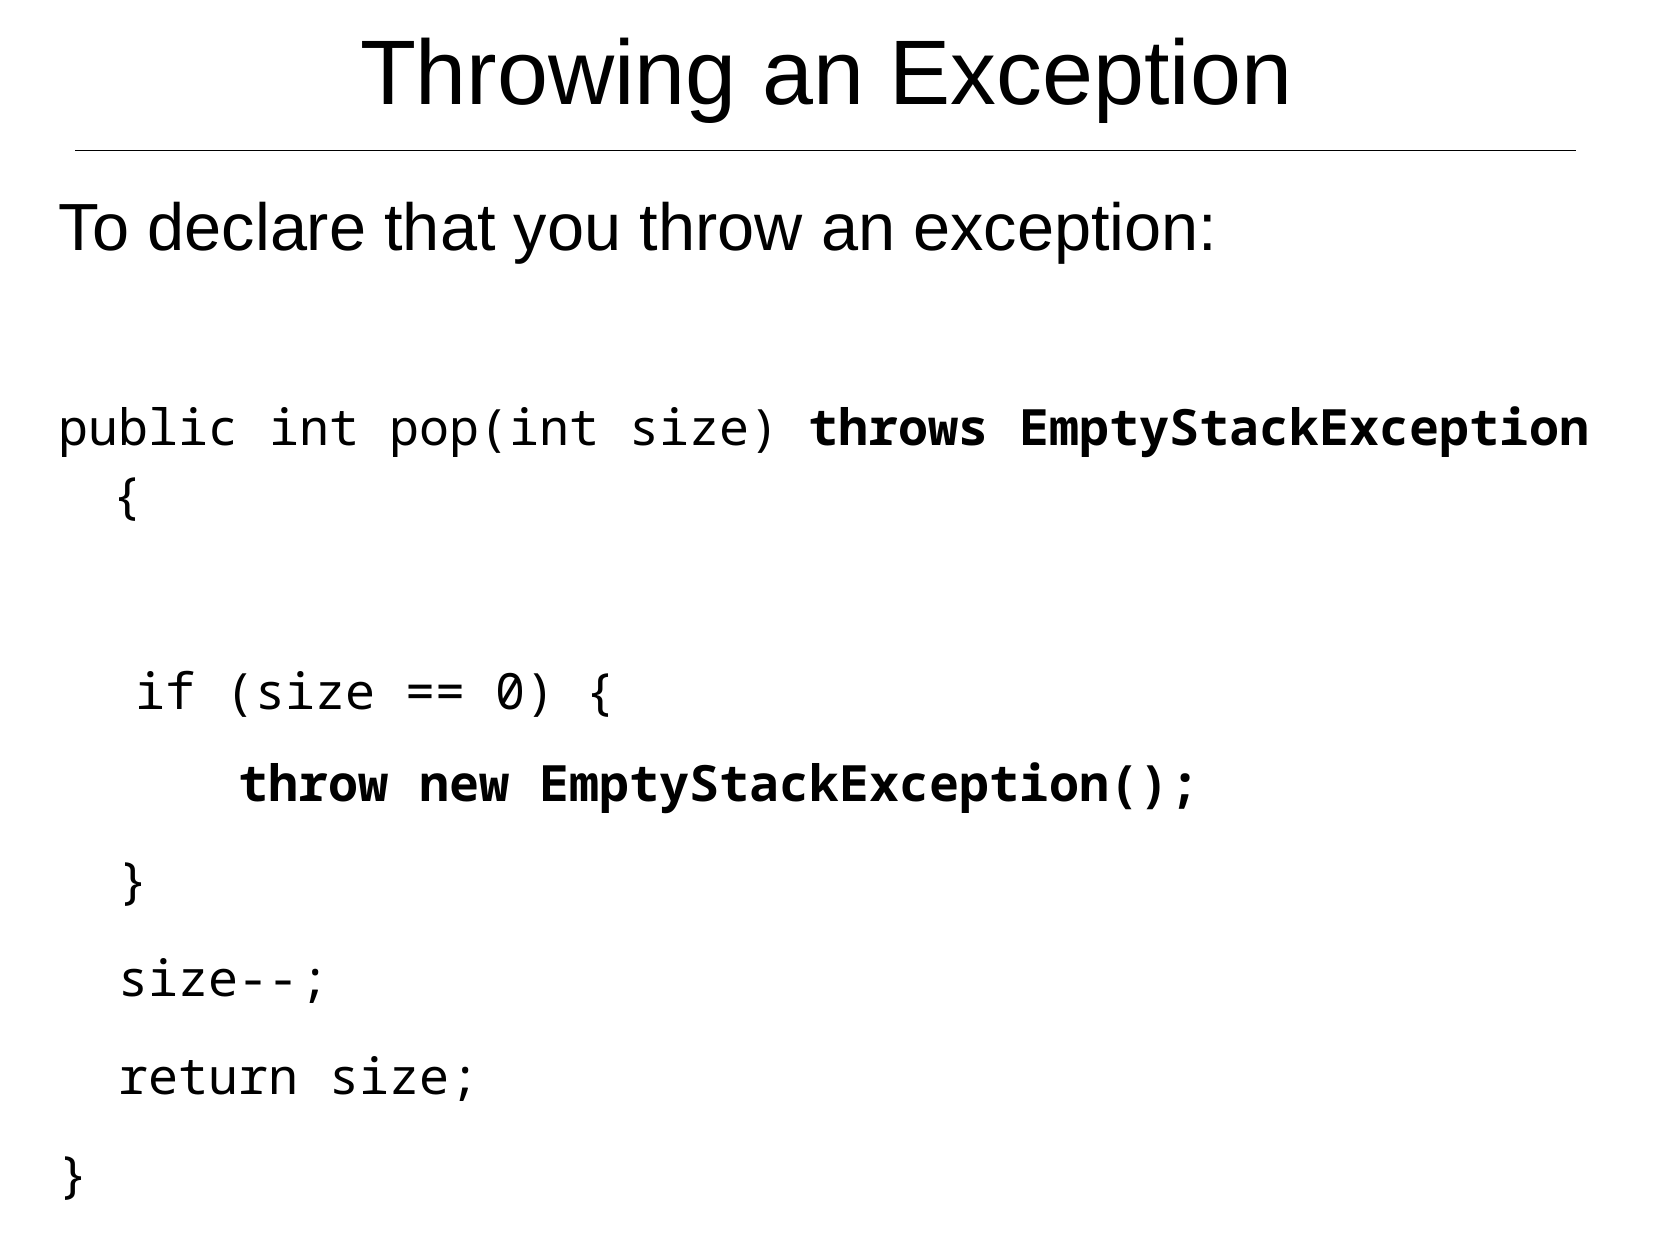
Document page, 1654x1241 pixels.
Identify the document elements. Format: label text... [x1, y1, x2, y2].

list To declare that you throw an exception: public int pop(int size) throws EmptyStackException { if (size == 0) { throw new EmptyStackException(); } size--; return size; } [41, 189, 1613, 1228]
title Throwing an Exception [82, 3, 1571, 143]
